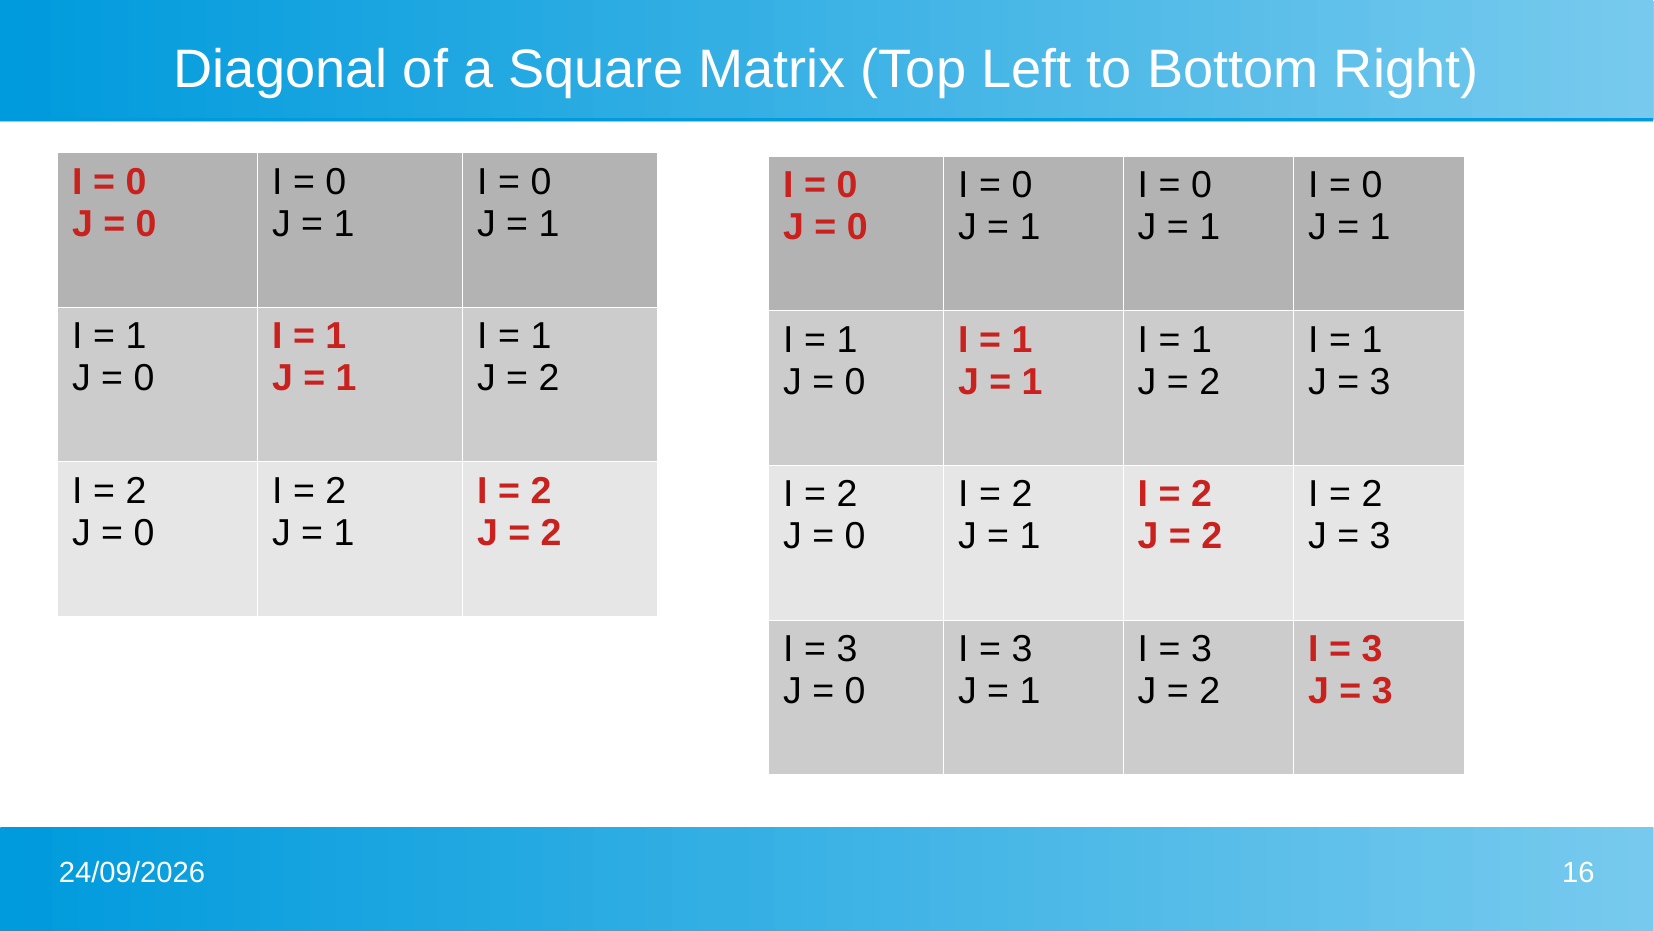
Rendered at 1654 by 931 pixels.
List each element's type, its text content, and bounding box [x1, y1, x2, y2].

table_cell I = 3 J = 1 [944, 621, 1123, 774]
table_header I = 0 J = 1 [1294, 157, 1464, 310]
table_cell I = 2 J = 0 [58, 462, 257, 616]
table_header I = 0 J = 1 [258, 153, 462, 307]
table_cell I = 2 J = 0 [769, 466, 943, 620]
table_cell I = 3 J = 3 [1294, 621, 1464, 774]
table_cell I = 1 J = 0 [58, 308, 257, 461]
table_cell I = 1 J = 1 [258, 308, 462, 461]
table_cell I = 1 J = 3 [1294, 311, 1464, 465]
table_cell I = 2 J = 1 [258, 462, 462, 616]
table_header I = 0 J = 1 [1124, 157, 1293, 310]
table_cell I = 2 J = 3 [1294, 466, 1464, 620]
table_header I = 0 J = 0 [769, 157, 943, 310]
table_cell I = 3 J = 0 [769, 621, 943, 774]
table_cell I = 1 J = 2 [1124, 311, 1293, 465]
table_cell I = 2 J = 1 [944, 466, 1123, 620]
table_cell I = 2 J = 2 [463, 462, 657, 616]
table_cell I = 1 J = 0 [769, 311, 943, 465]
table_cell I = 3 J = 2 [1124, 621, 1293, 774]
table_header I = 0 J = 1 [944, 157, 1123, 310]
table_header I = 0 J = 0 [58, 153, 257, 307]
title Diagonal of a Square Matrix (Top Left to Bottom Right) [59, 29, 1595, 108]
table_header I = 0 J = 1 [463, 153, 657, 307]
table_cell I = 1 J = 2 [463, 308, 657, 461]
table_cell I = 1 J = 1 [944, 311, 1123, 465]
table_cell I = 2 J = 2 [1124, 466, 1293, 620]
